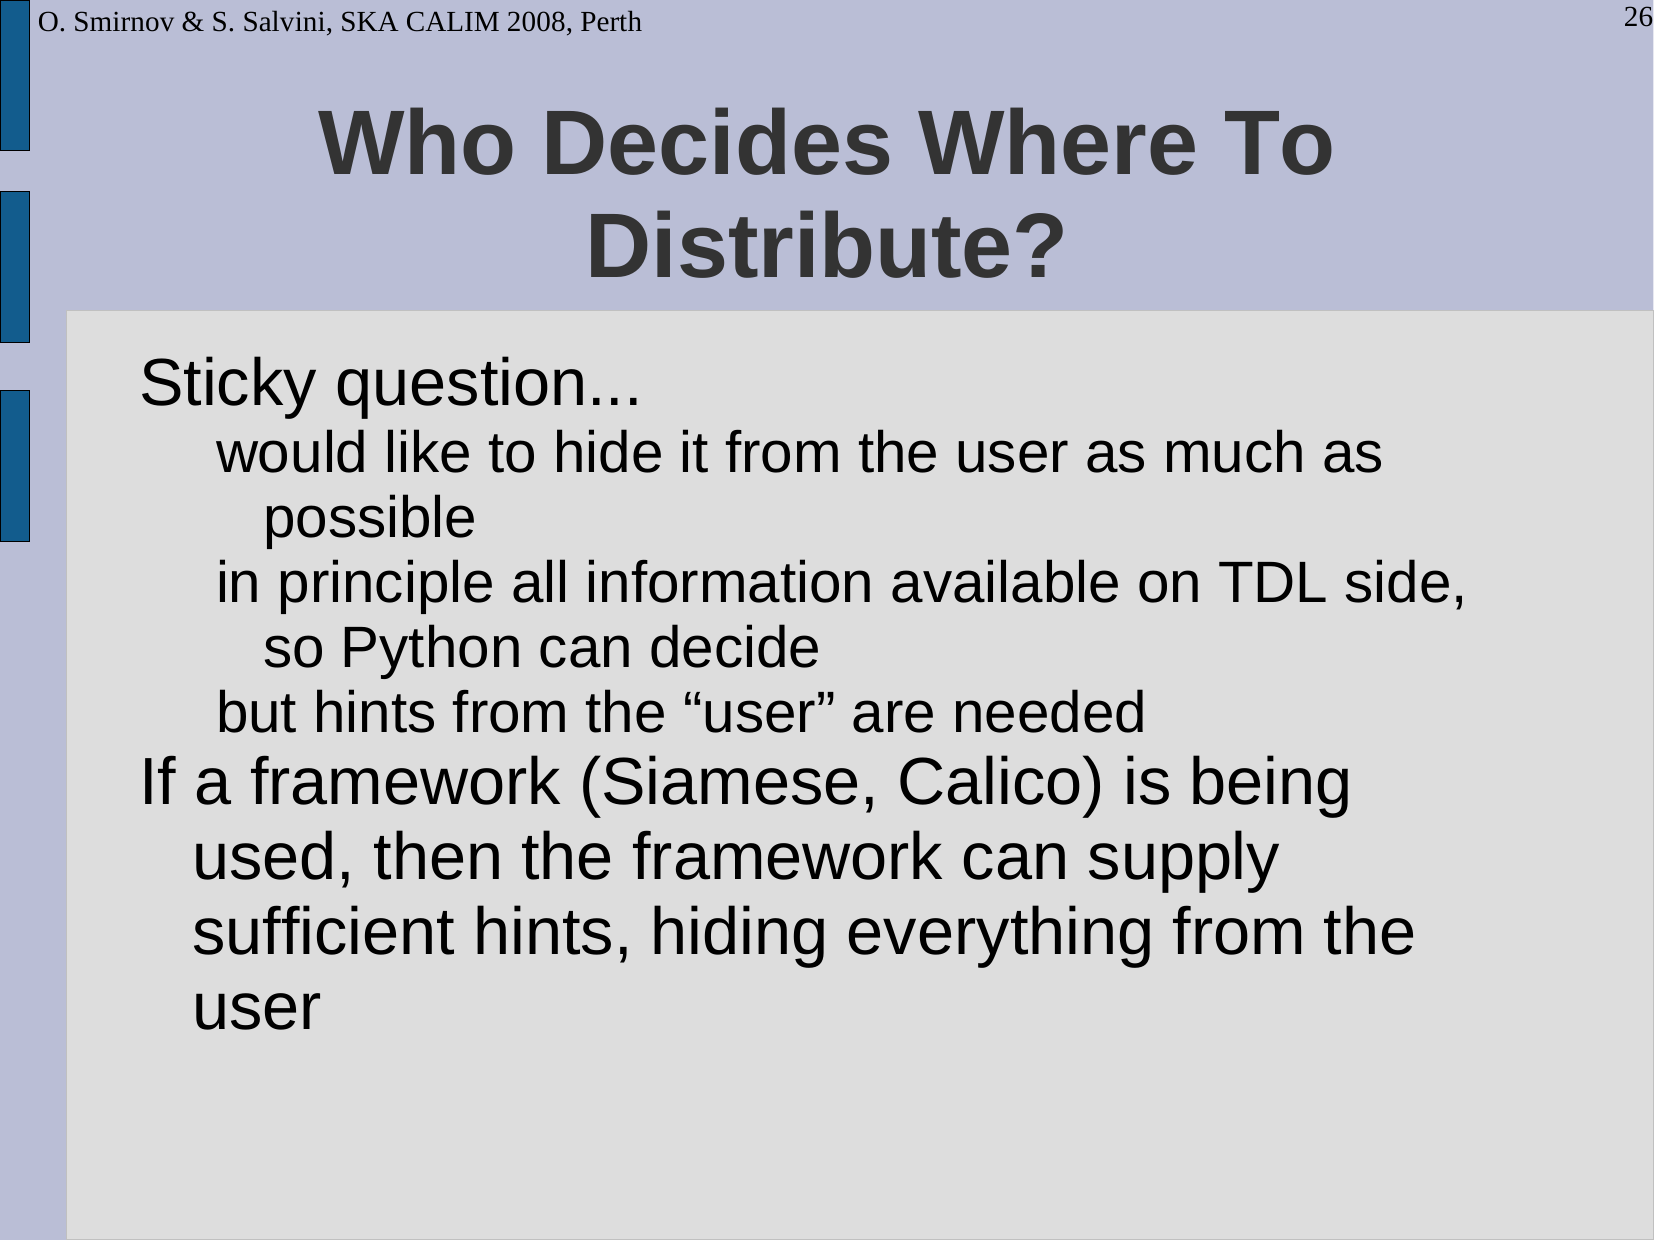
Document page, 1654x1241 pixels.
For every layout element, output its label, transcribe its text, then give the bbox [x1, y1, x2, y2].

list Sticky question... would like to hide it from the user as much as possible in principle all information available on TDL side, so Python can decide but hints from the “user” are needed If a framework (Siamese, Calico) is being used, then the framework can supply sufficient hints, hiding everything from the user [121, 344, 1534, 1127]
title Who Decides Where To Distribute? [121, 76, 1534, 313]
